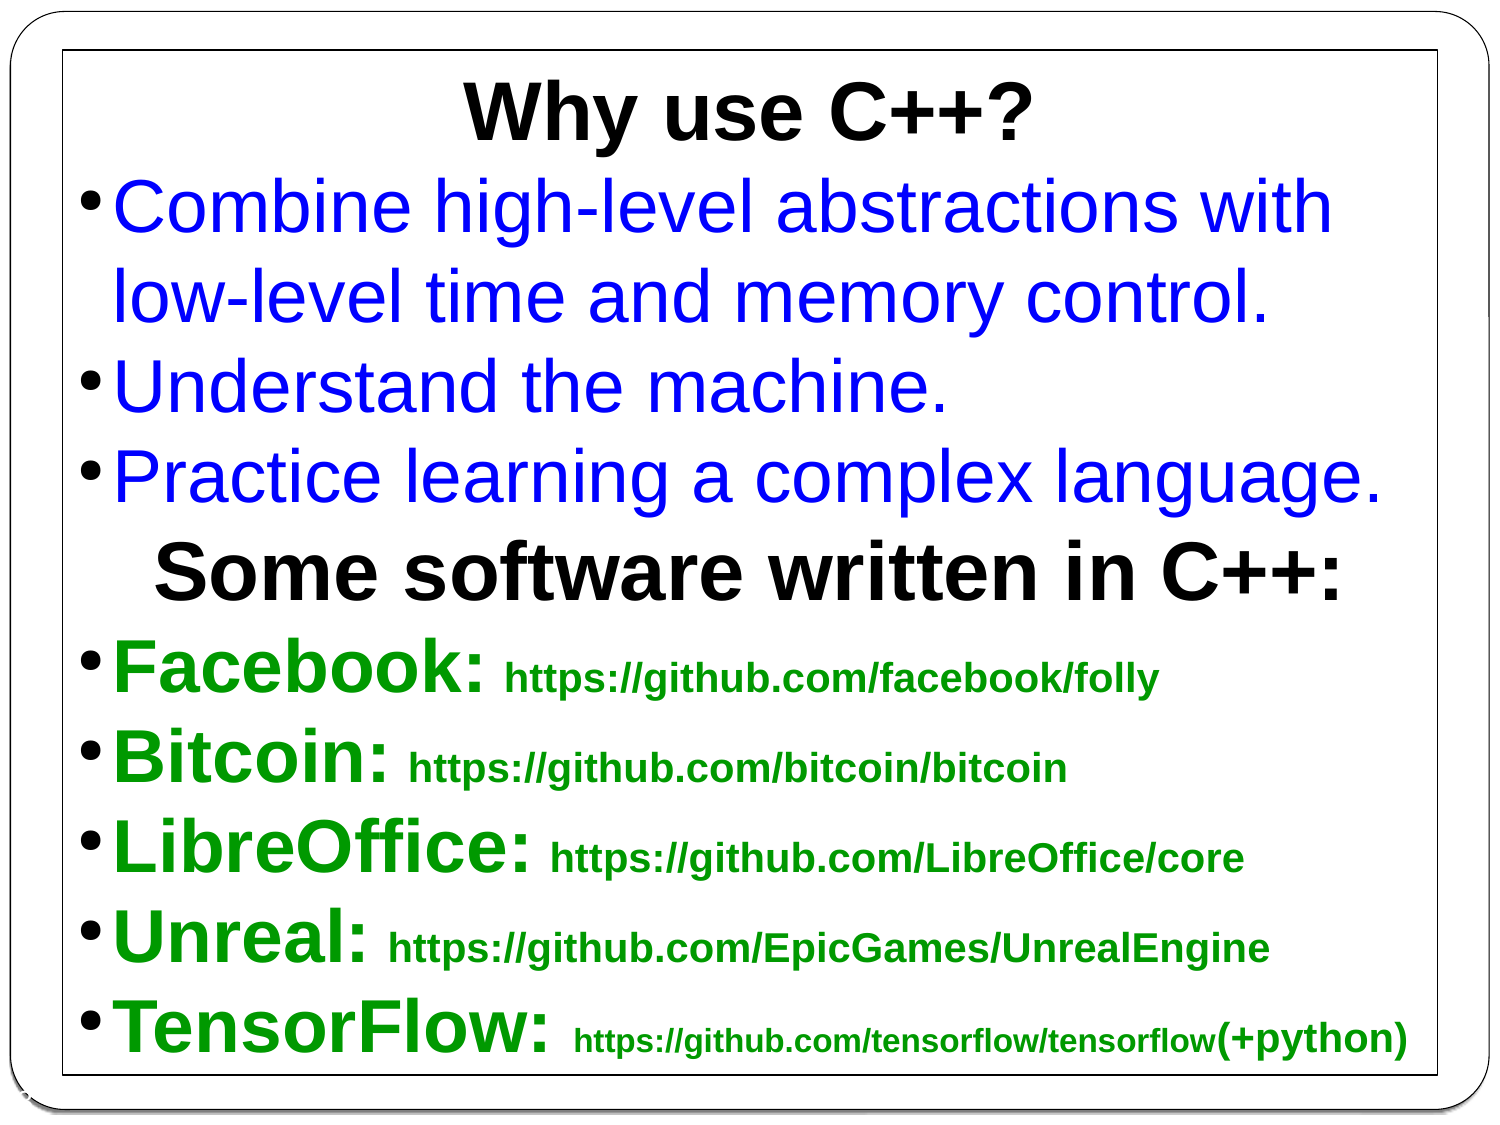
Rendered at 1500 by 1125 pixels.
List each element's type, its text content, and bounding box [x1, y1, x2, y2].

slide_number <number> [0, 1074, 50, 1125]
text_box Why use C++? Combine high-level abstractions with low-level time and memory control. Understand the machine. Practice learning a complex language. Some software written in C++: Facebook: https://github.com/facebook/folly Bitcoin: https://github.com/bitcoin/bitcoin LibreOffice: https://github.com/LibreOffice/core Unreal: https://github.com/EpicGames/UnrealEngine TensorFlow: https://github.com/tensorflow/tensorflow(+python) [62, 50, 1438, 1075]
